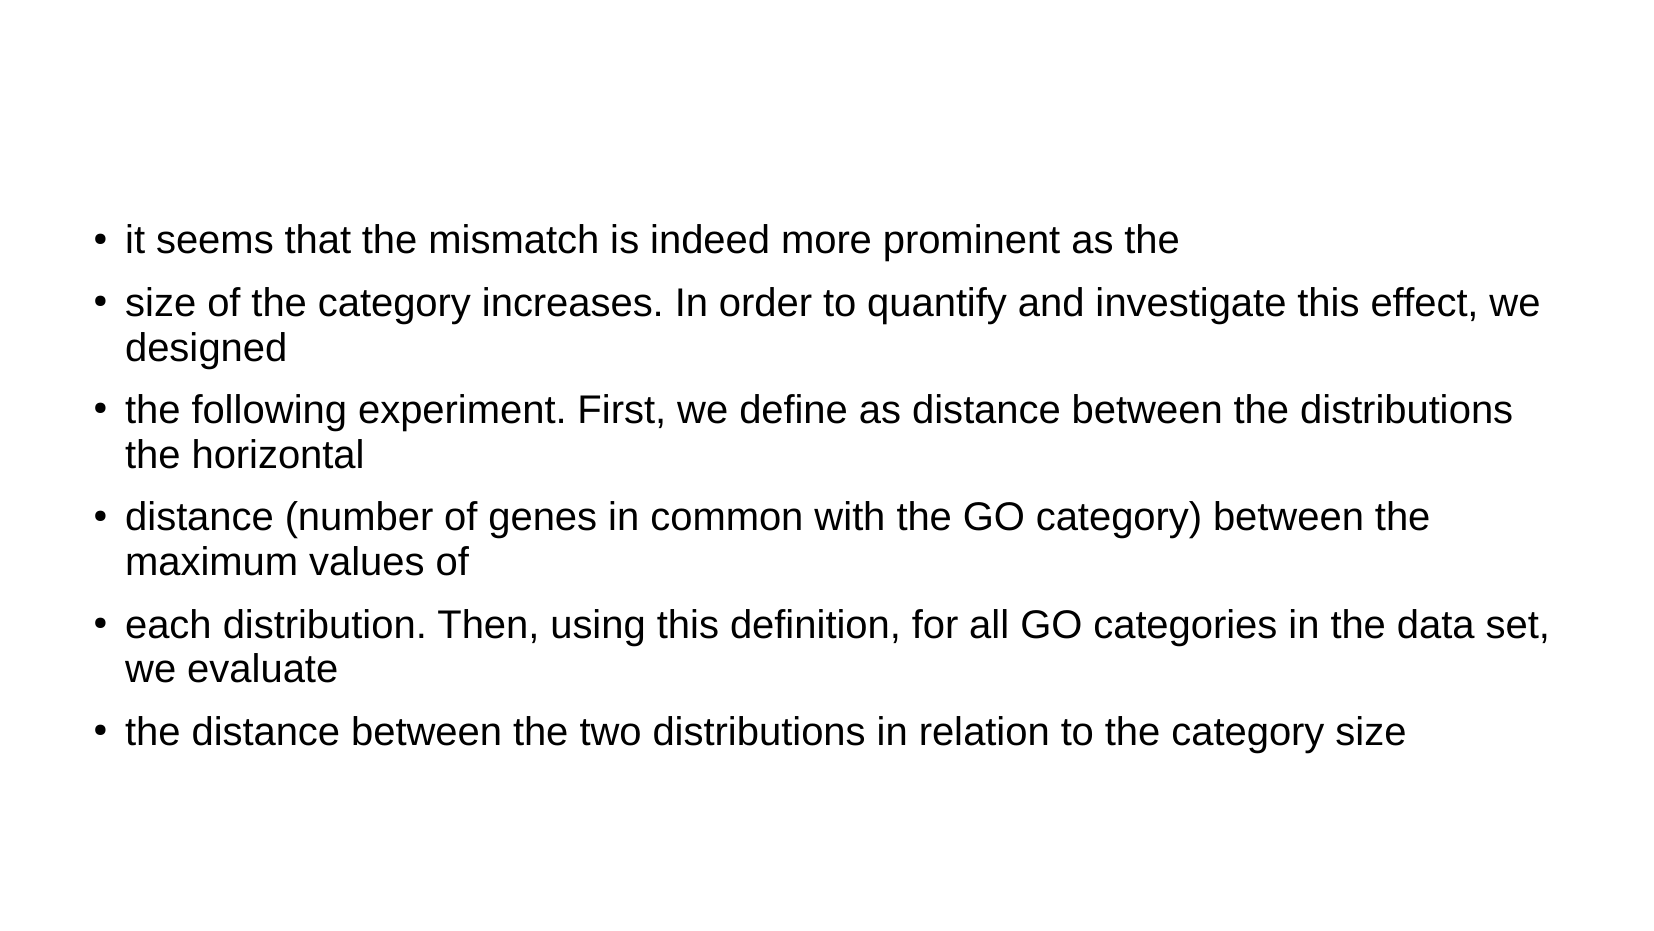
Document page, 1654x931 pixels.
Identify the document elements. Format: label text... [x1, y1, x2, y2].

list it seems that the mismatch is indeed more prominent as the size of the category increases. In order to quantify and investigate this effect, we designed the following experiment. First, we define as distance between the distributions the horizontal distance (number of genes in common with the GO category) between the maximum values of each distribution. Then, using this definition, for all GO categories in the data set, we evaluate the distance between the two distributions in relation to the category size [82, 217, 1571, 758]
